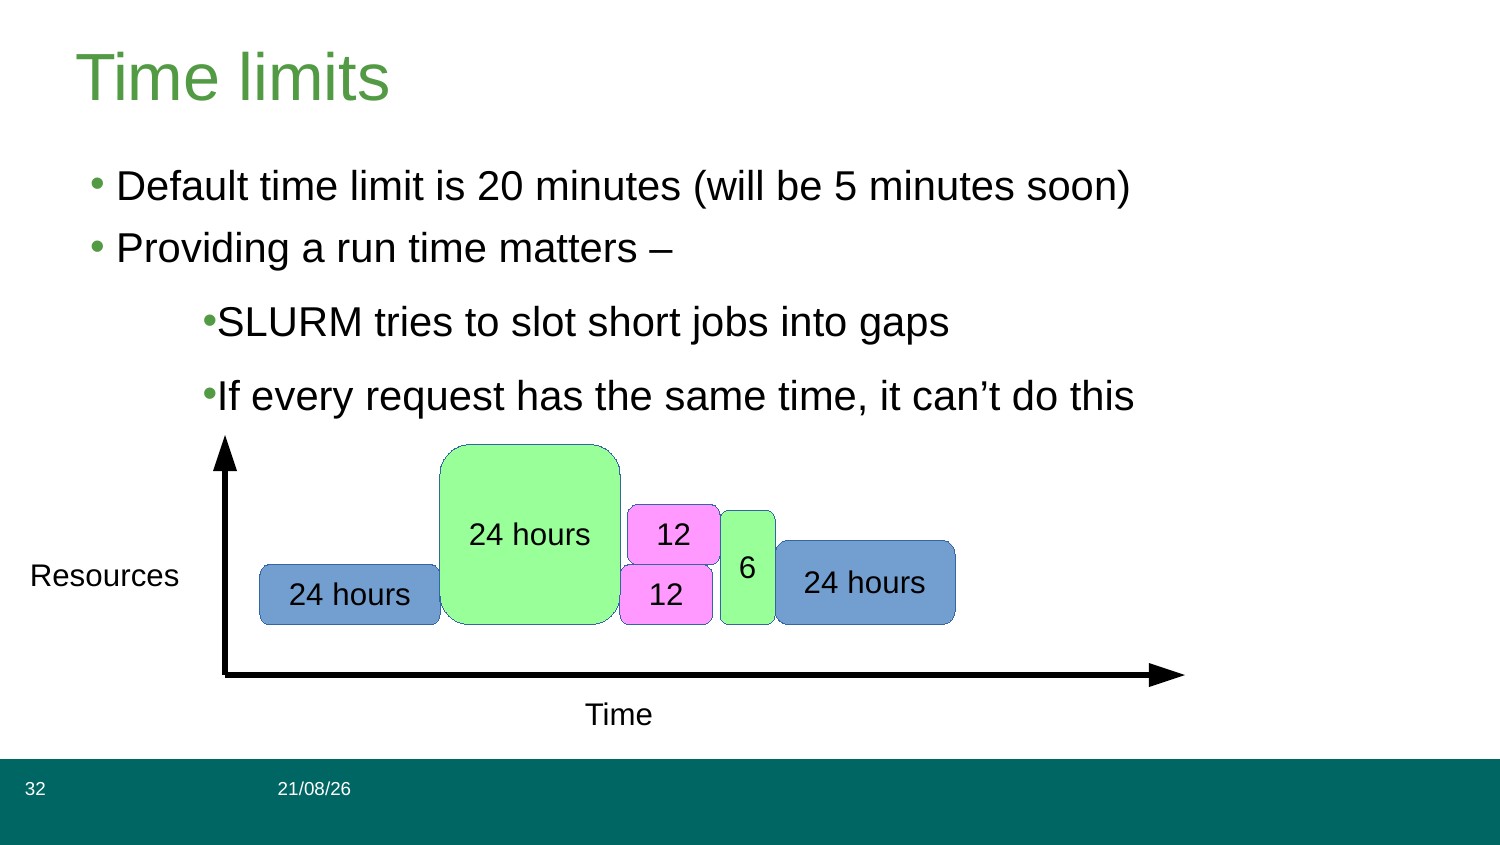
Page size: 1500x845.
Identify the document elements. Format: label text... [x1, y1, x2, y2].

title Time limits [75, 33, 1425, 175]
text_box 24 hours [439, 444, 621, 625]
text_box <number> [24, 776, 76, 799]
text_box 19/03/19 [277, 776, 553, 799]
text_box 12 [619, 564, 713, 625]
text_box 24 hours [776, 540, 956, 625]
list Default time limit is 20 minutes (will be 5 minutes soon) Providing a run time matters – SLURM tries to slot short jobs into gaps If every request has the same time, it can’t do this [90, 158, 1463, 483]
text_box 24 hours [259, 564, 441, 625]
text_box Resources [15, 550, 196, 601]
text_box 12 [627, 504, 721, 565]
text_box Time [570, 690, 669, 740]
text_box 6 [720, 510, 776, 625]
